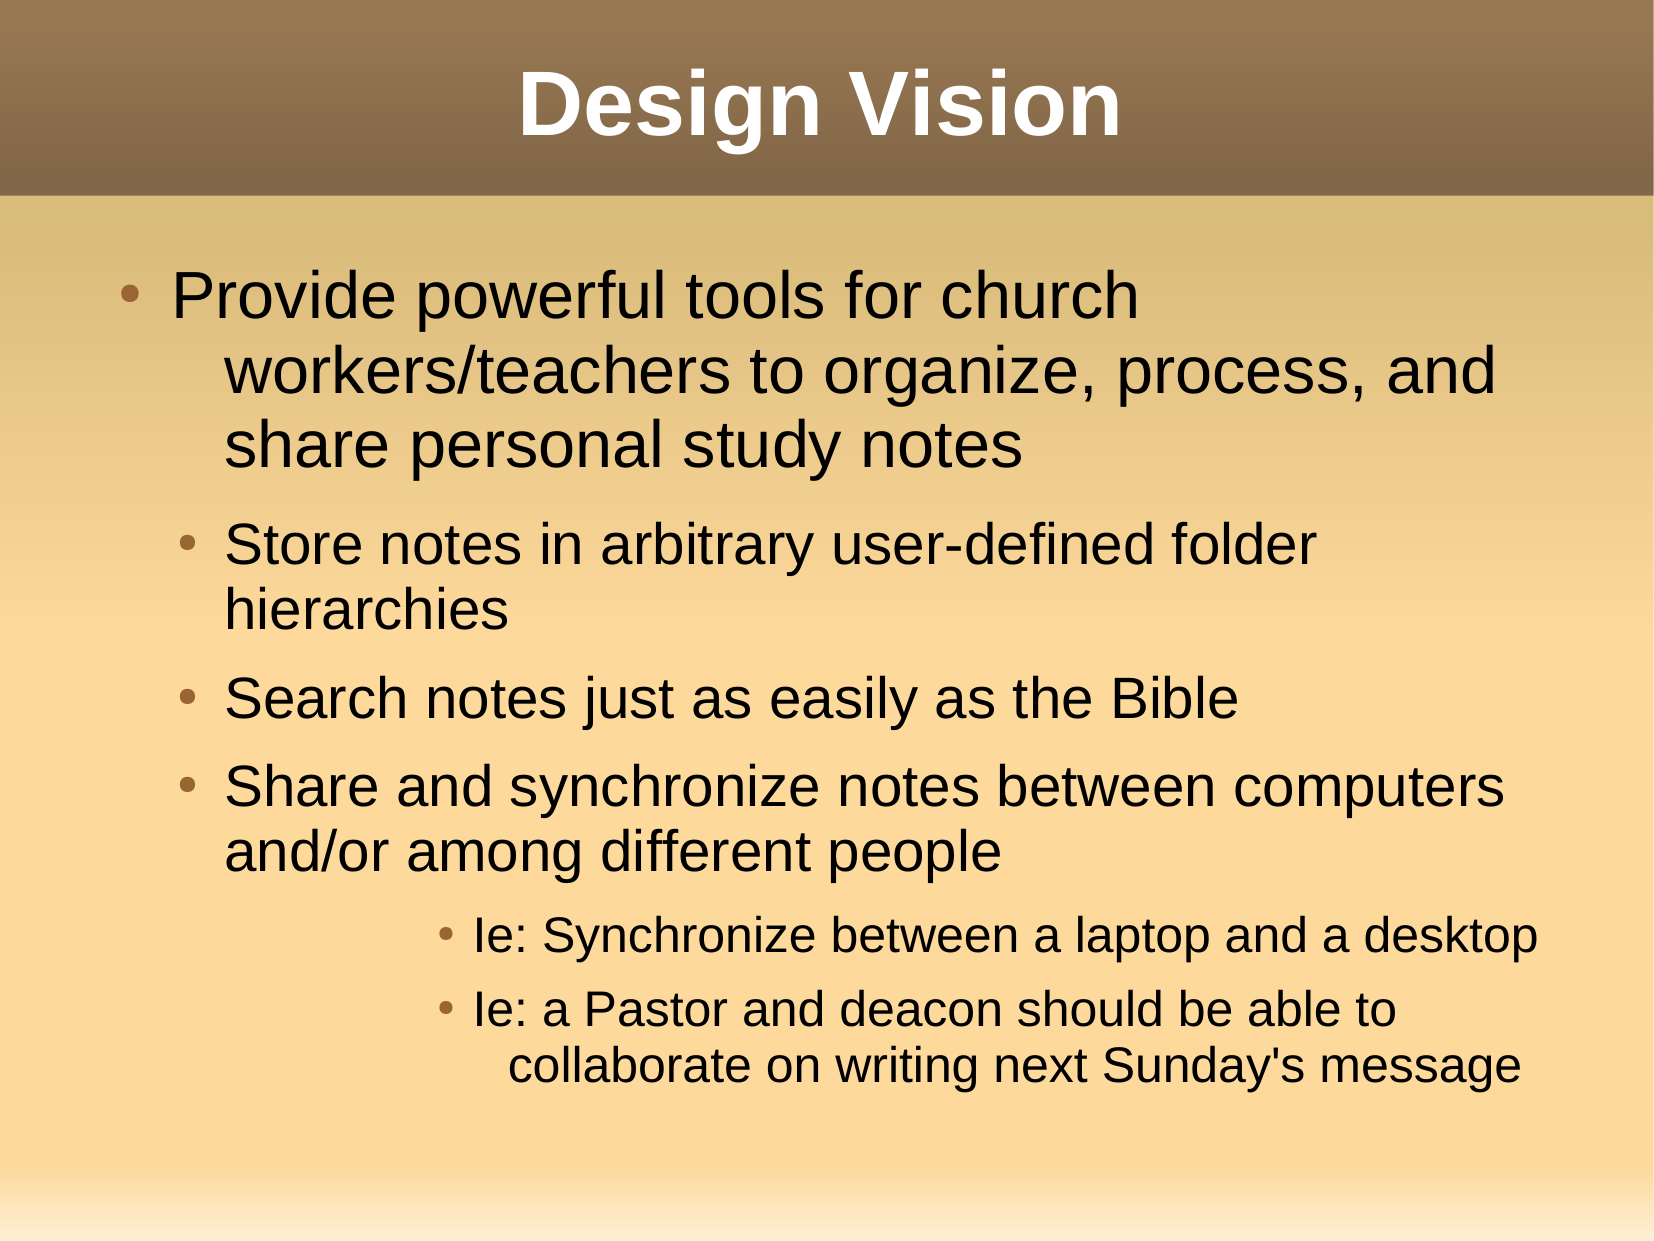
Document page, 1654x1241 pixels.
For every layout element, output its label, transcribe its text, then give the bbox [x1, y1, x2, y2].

list Provide powerful tools for church workers/teachers to organize, process, and share personal study notes Store notes in arbitrary user-defined folder hierarchies Search notes just as easily as the Bible Share and synchronize notes between computers and/or among different people Ie: Synchronize between a laptop and a desktop Ie: a Pastor and deacon should be able to collaborate on writing next Sunday's message [82, 257, 1571, 1093]
picture [0, 0, 1654, 1241]
title Design Vision [76, 0, 1565, 208]
